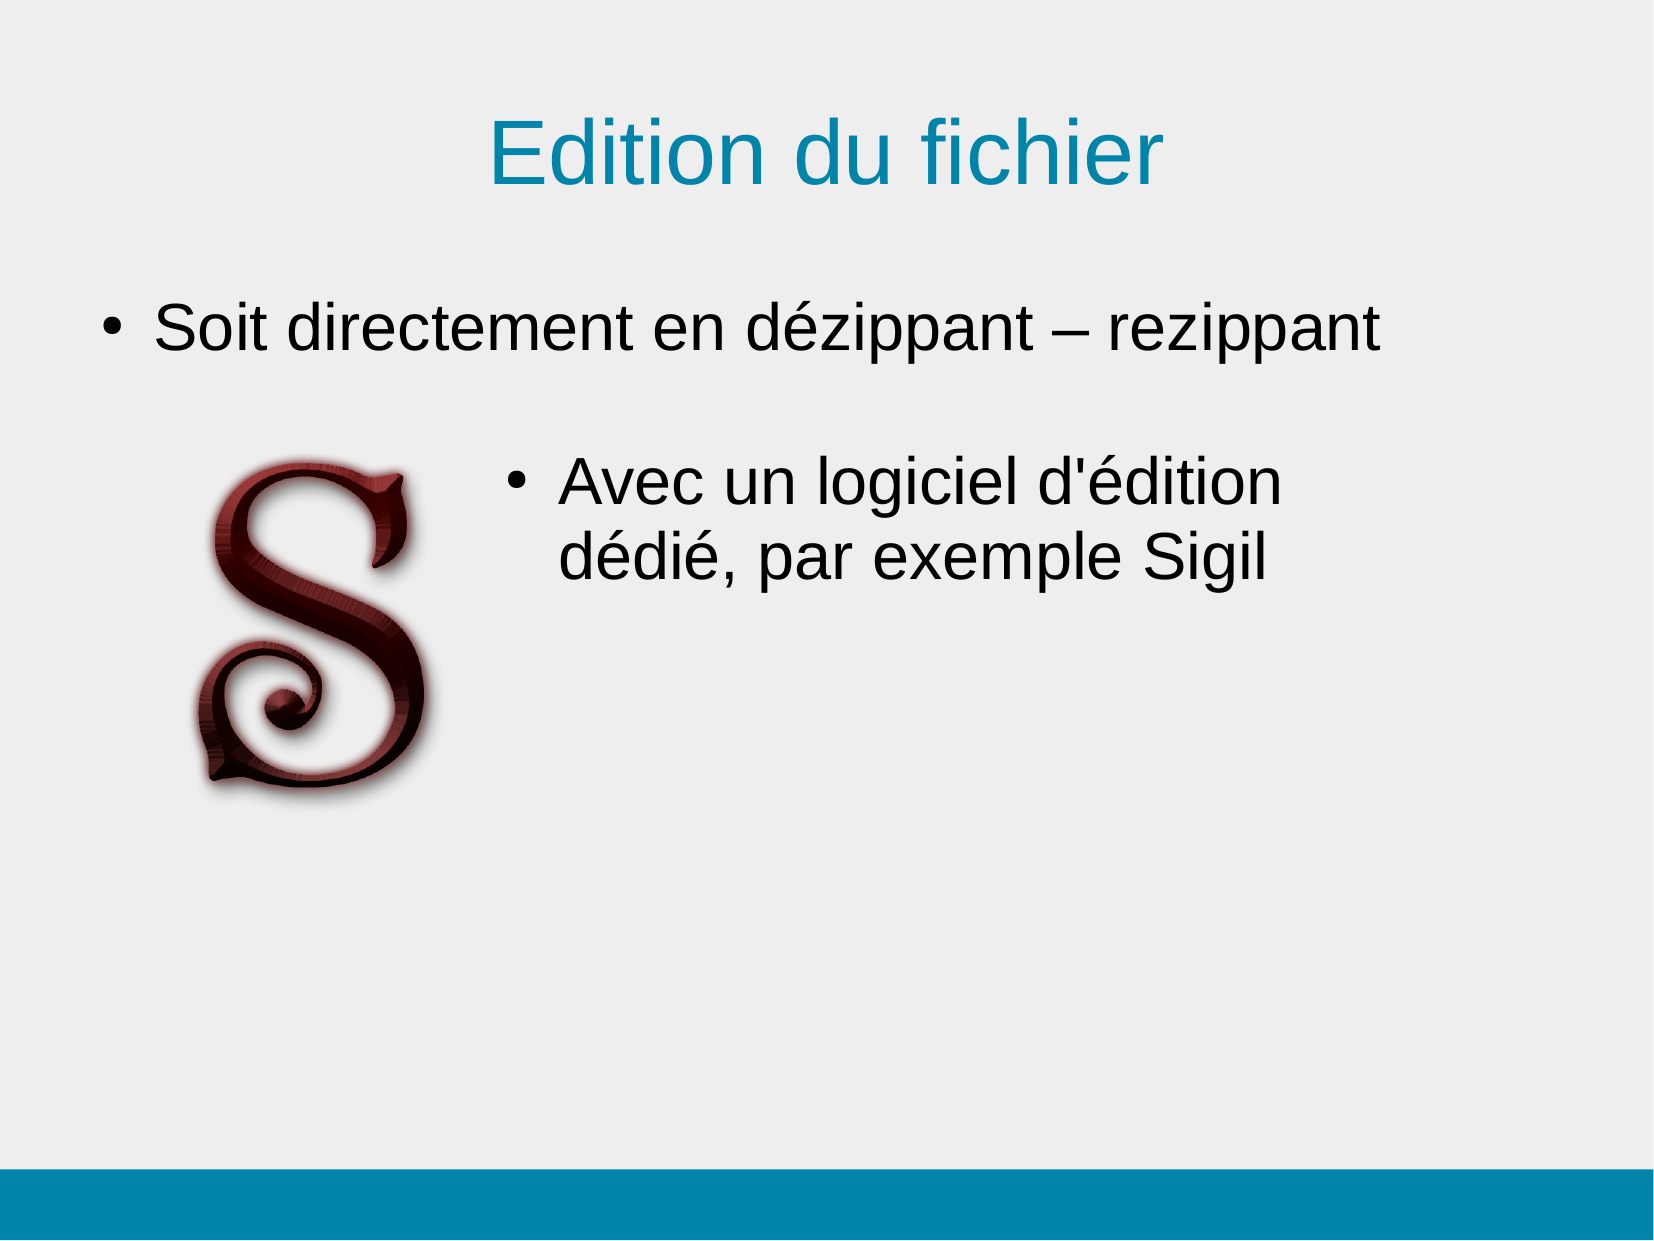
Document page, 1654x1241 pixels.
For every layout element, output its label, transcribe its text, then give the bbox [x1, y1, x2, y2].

text_box Avec un logiciel d'édition dédié, par exemple Sigil [472, 437, 1465, 719]
title Edition du fichier [82, 49, 1571, 257]
text_box [0, 1169, 1654, 1241]
list Soit directement en dézippant – rezippant [82, 290, 1571, 544]
picture [112, 431, 497, 815]
